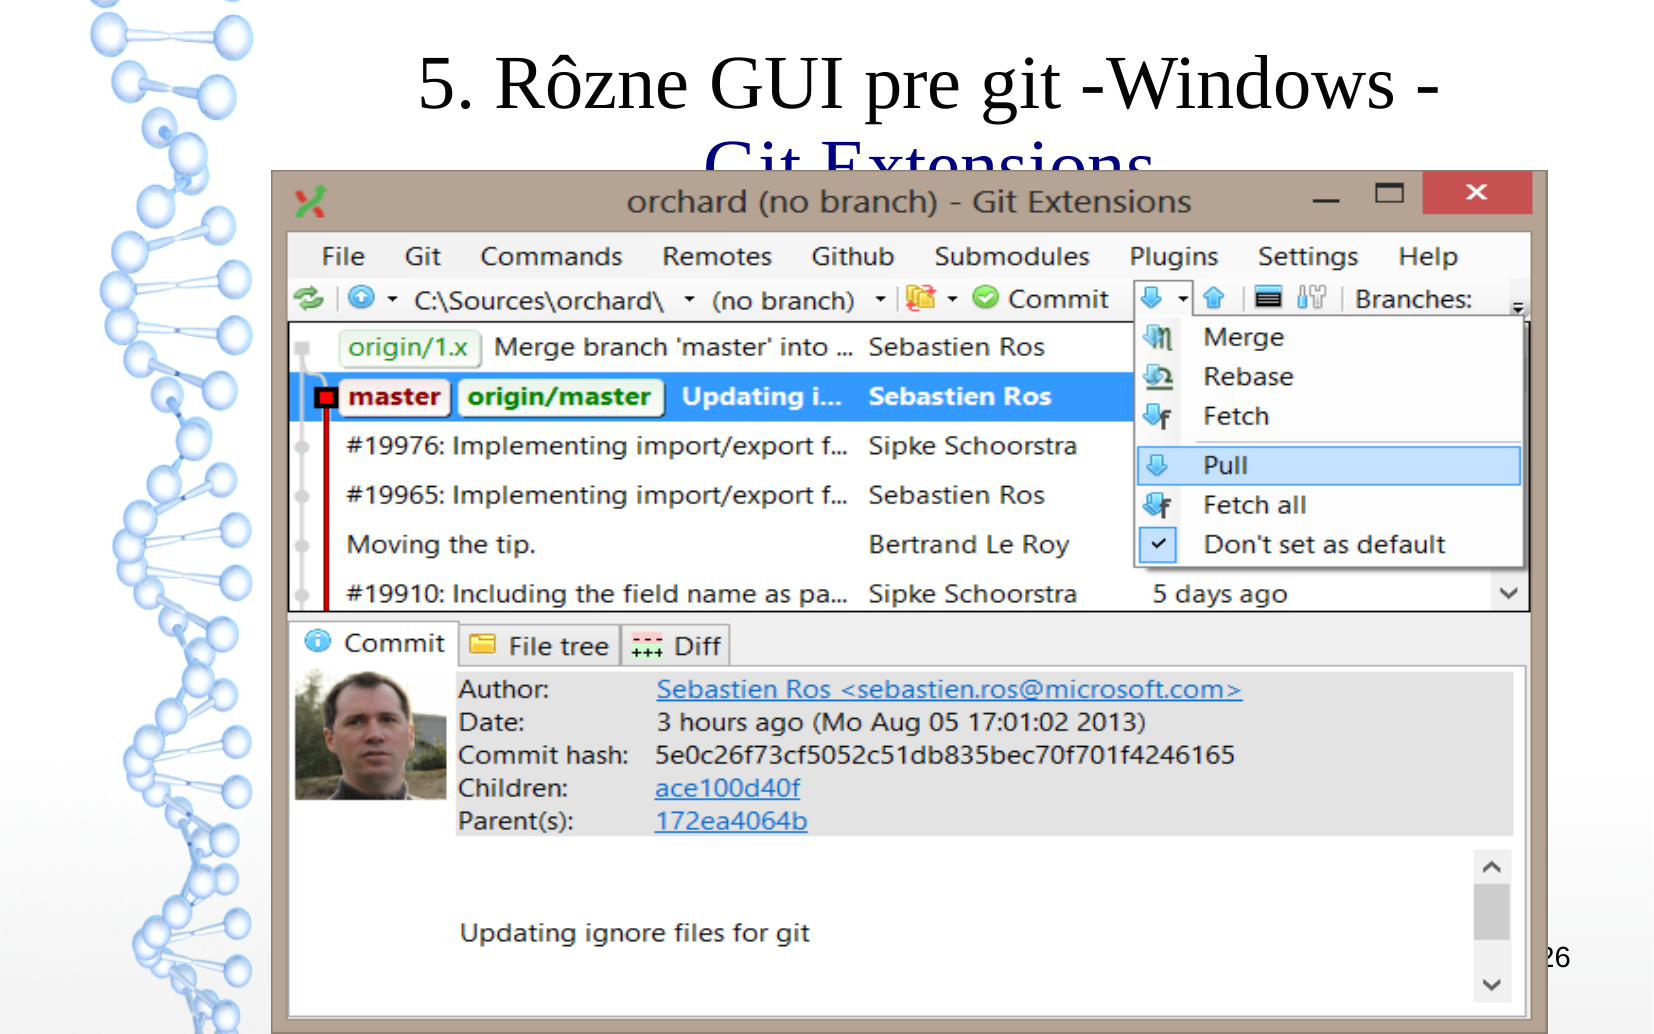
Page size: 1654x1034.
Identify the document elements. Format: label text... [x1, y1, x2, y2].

picture [0, 0, 1654, 1034]
title 5. Rôzne GUI pre git -Windows -Git Extensions [265, 30, 1595, 219]
